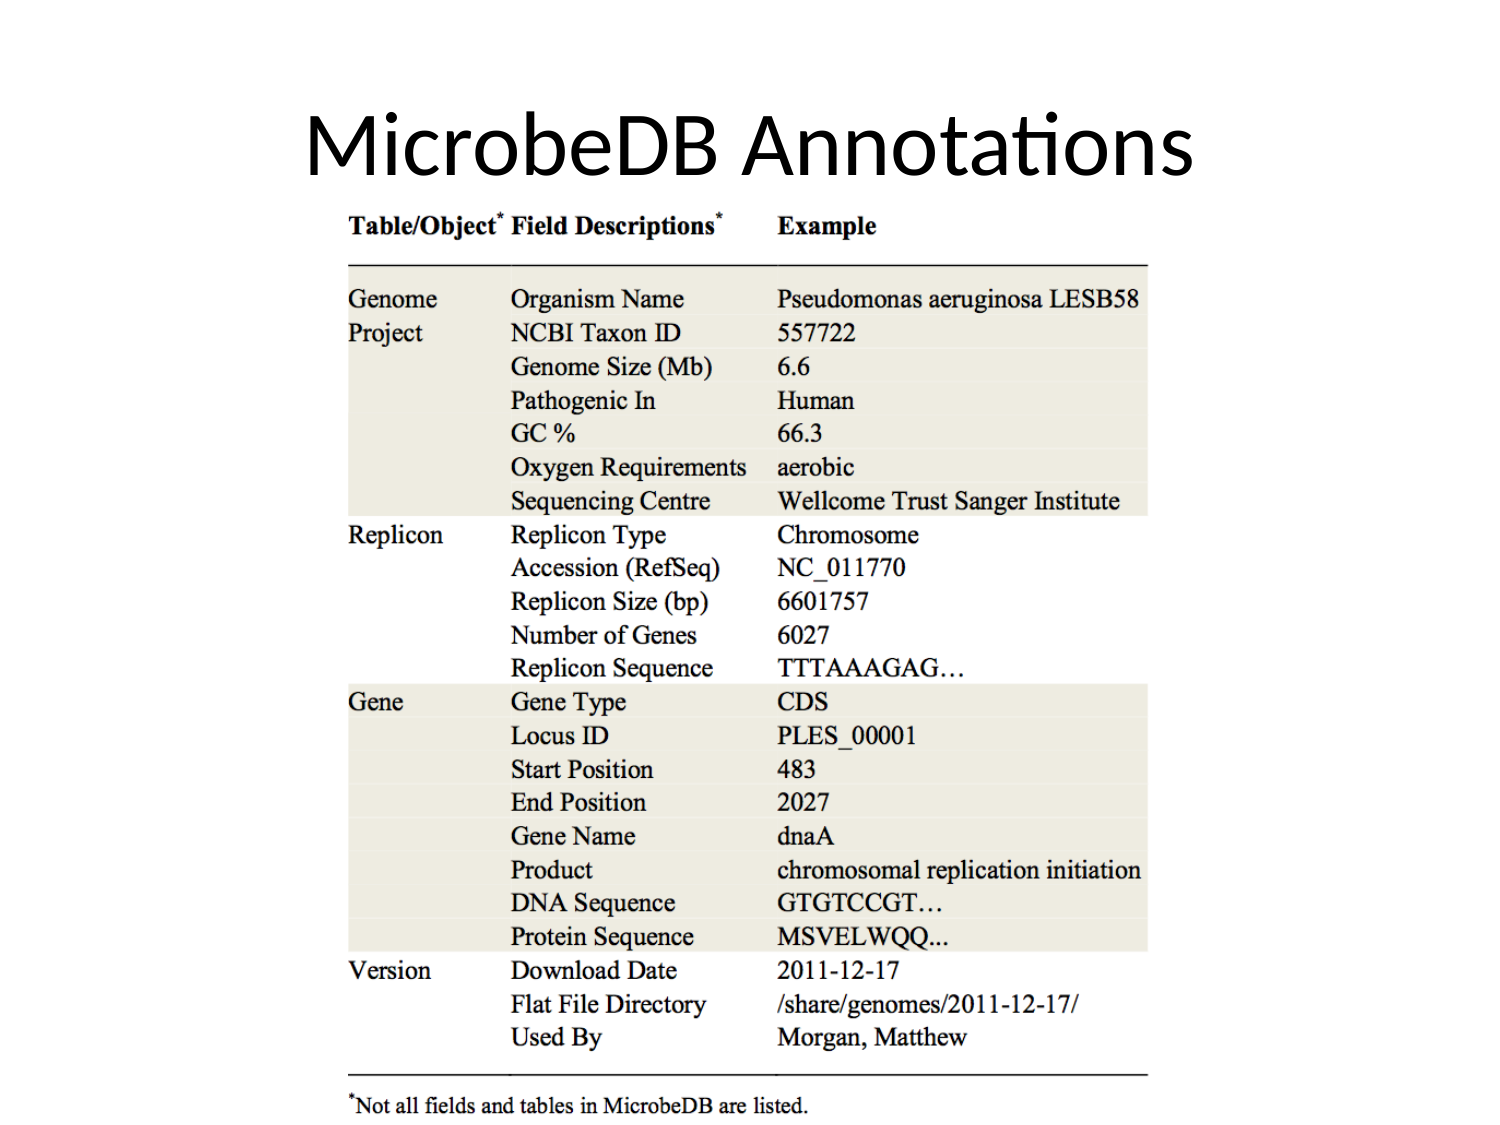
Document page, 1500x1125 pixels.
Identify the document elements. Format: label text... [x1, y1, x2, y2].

title MicrobeDB Annotations [75, 45, 1426, 233]
picture [348, 206, 1152, 1122]
